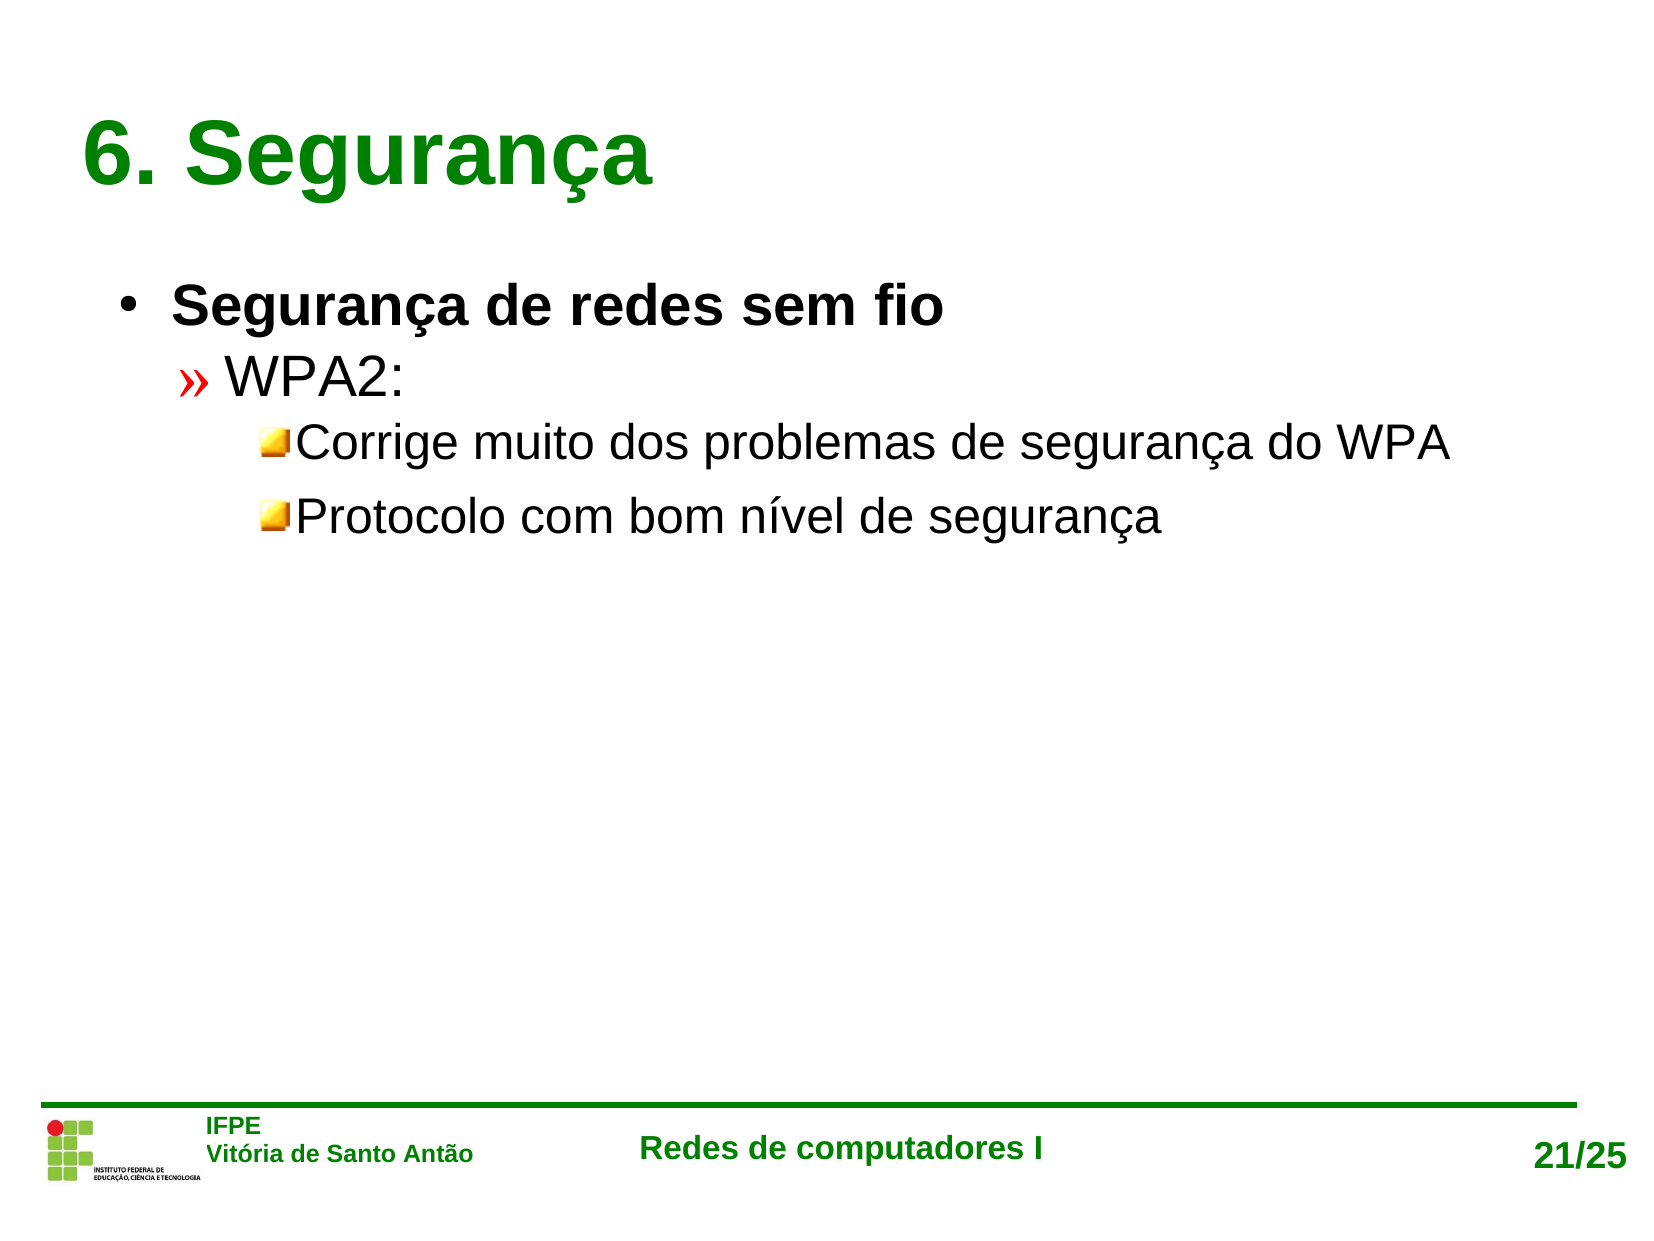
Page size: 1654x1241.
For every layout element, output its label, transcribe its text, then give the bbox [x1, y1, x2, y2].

picture [39, 1111, 207, 1191]
title 6. Segurança [82, 49, 1571, 257]
list Segurança de redes sem fio WPA2: Corrige muito dos problemas de segurança do WPA Protocolo com bom nível de segurança [82, 272, 1571, 1091]
